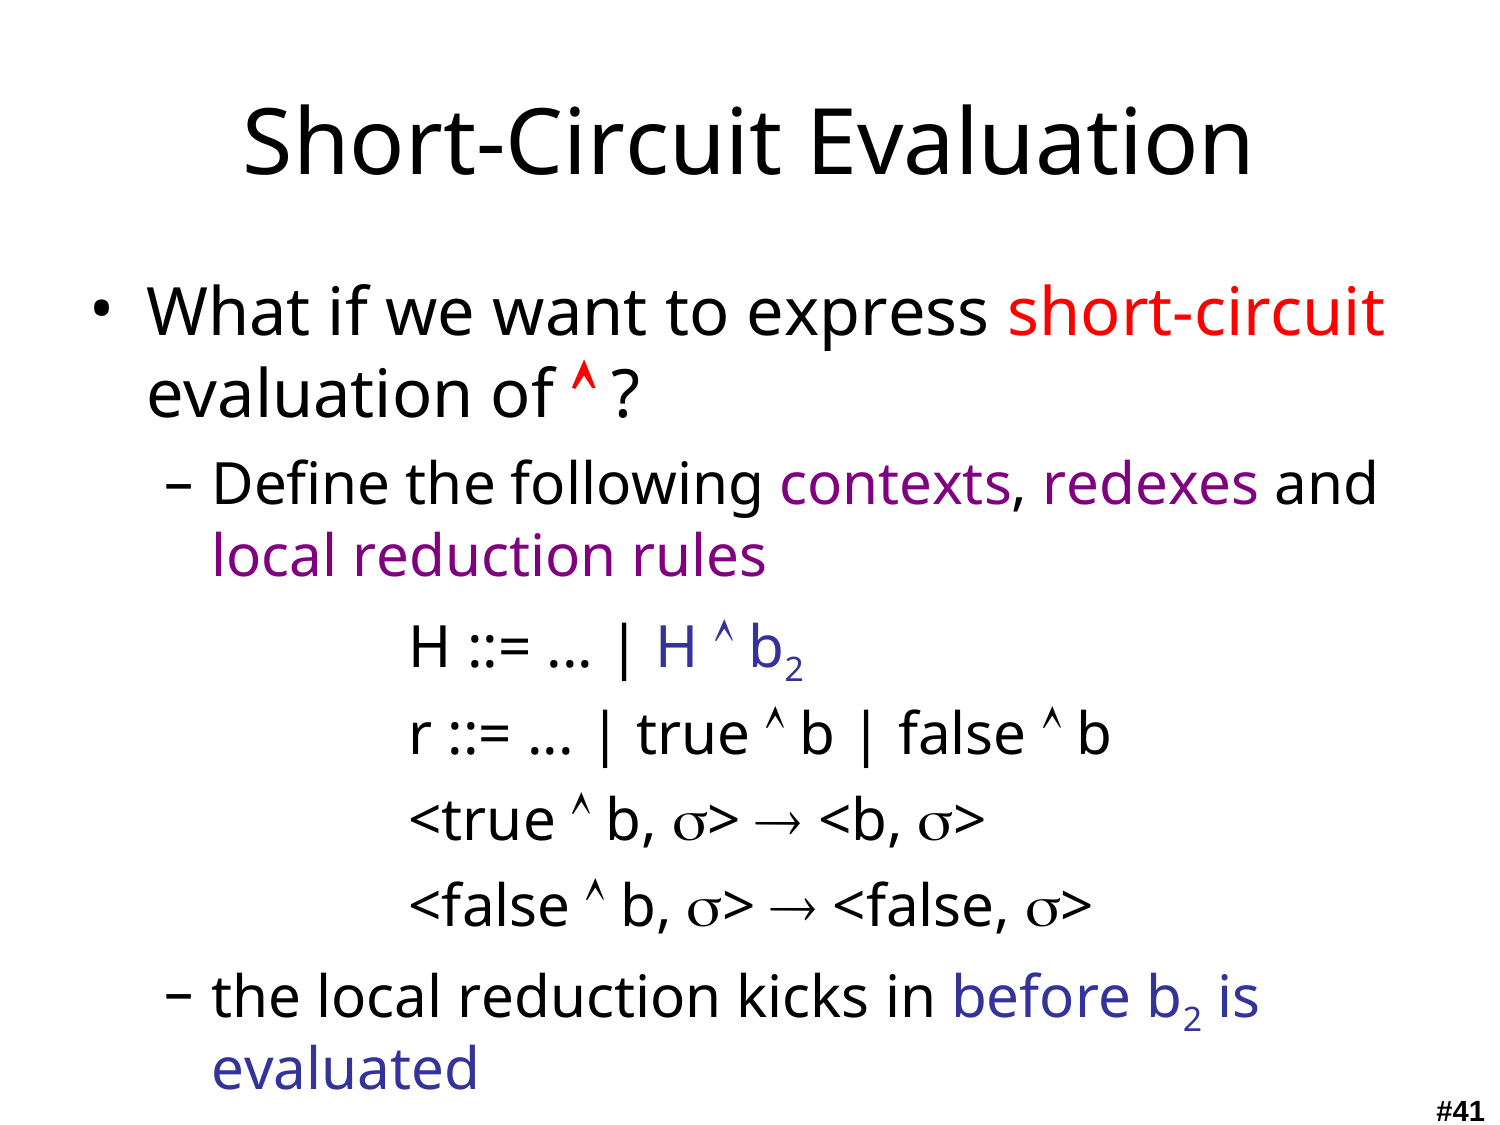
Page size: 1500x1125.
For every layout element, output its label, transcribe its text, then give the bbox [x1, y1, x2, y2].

list What if we want to express short-circuit evaluation of  ? Define the following contexts, redexes and local reduction rules H ::= ... | H  b2 r ::= ... | true  b | false  b <true  b, >  <b, > <false  b, >  <false, > the local reduction kicks in before b2 is evaluated [75, 262, 1426, 1076]
title Short-Circuit Evaluation [75, 45, 1426, 233]
